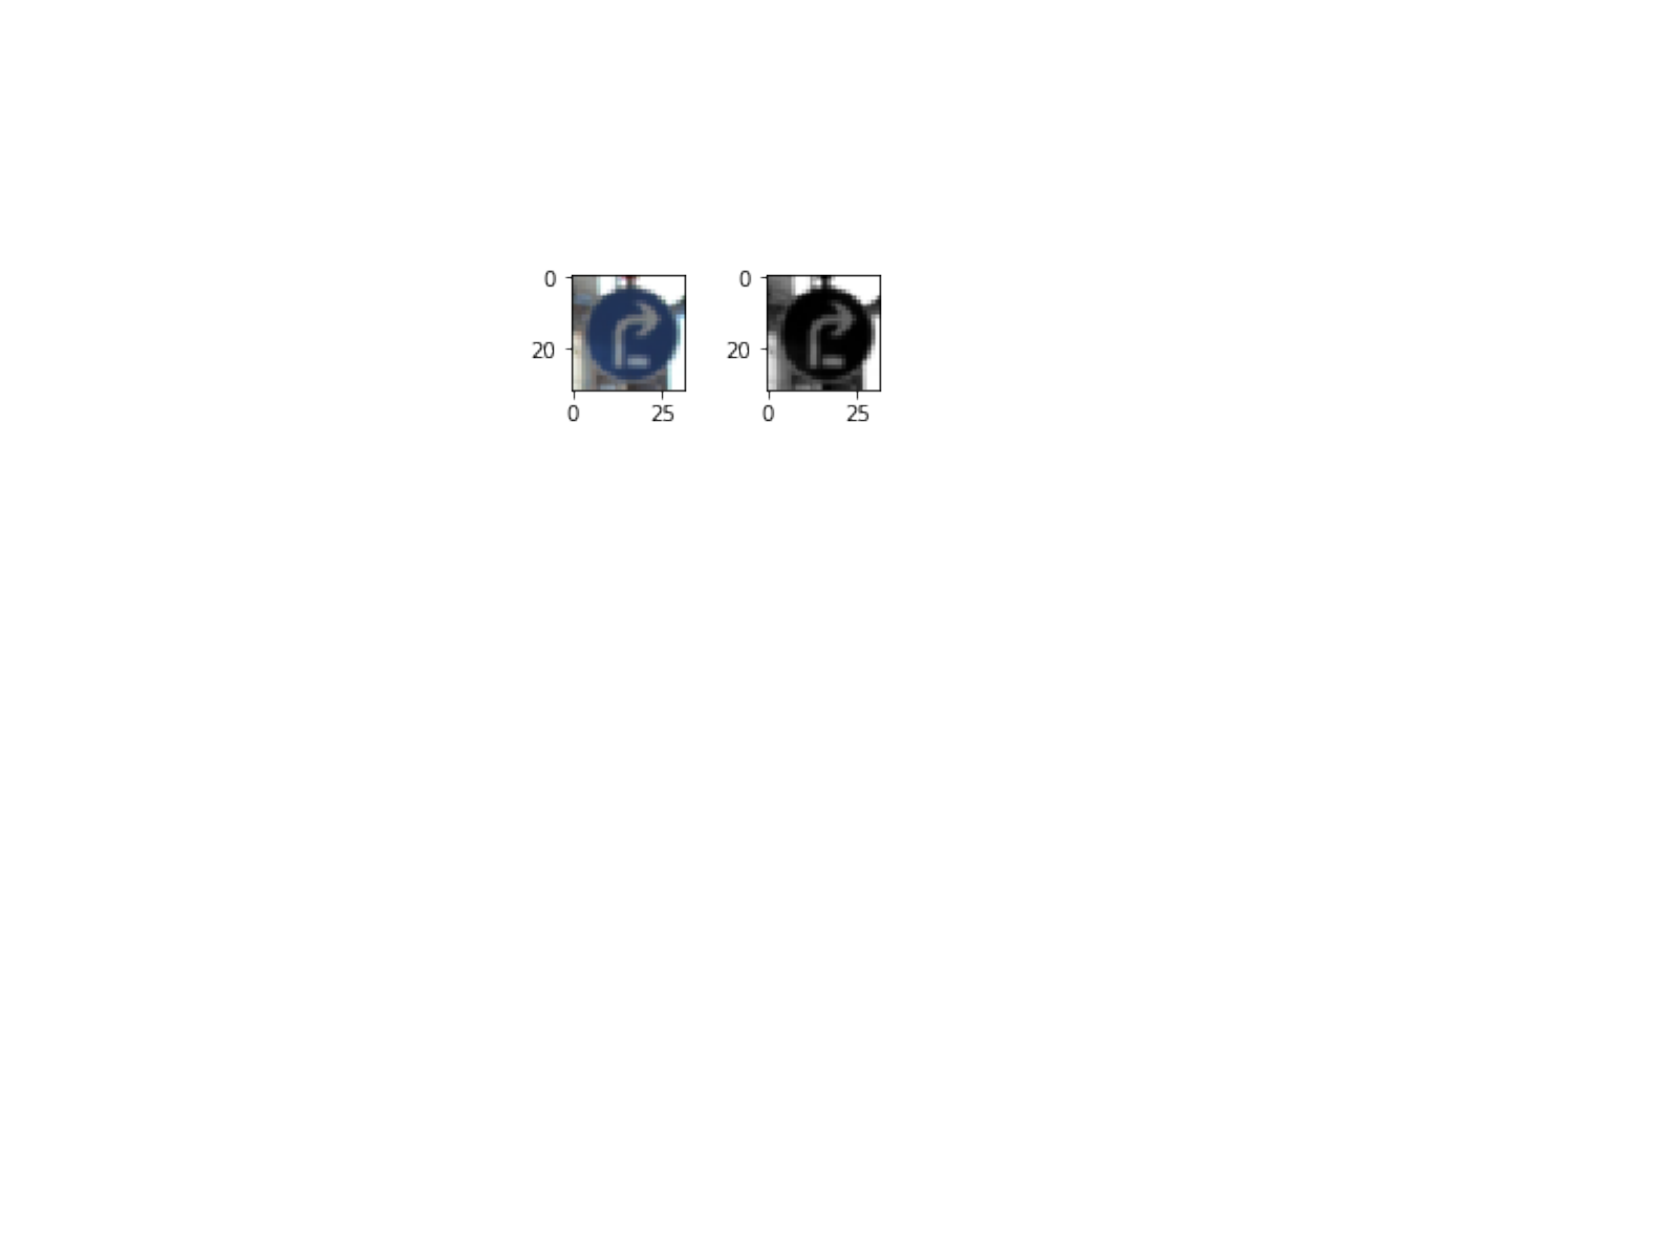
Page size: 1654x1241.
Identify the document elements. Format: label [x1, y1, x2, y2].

picture [515, 255, 901, 441]
